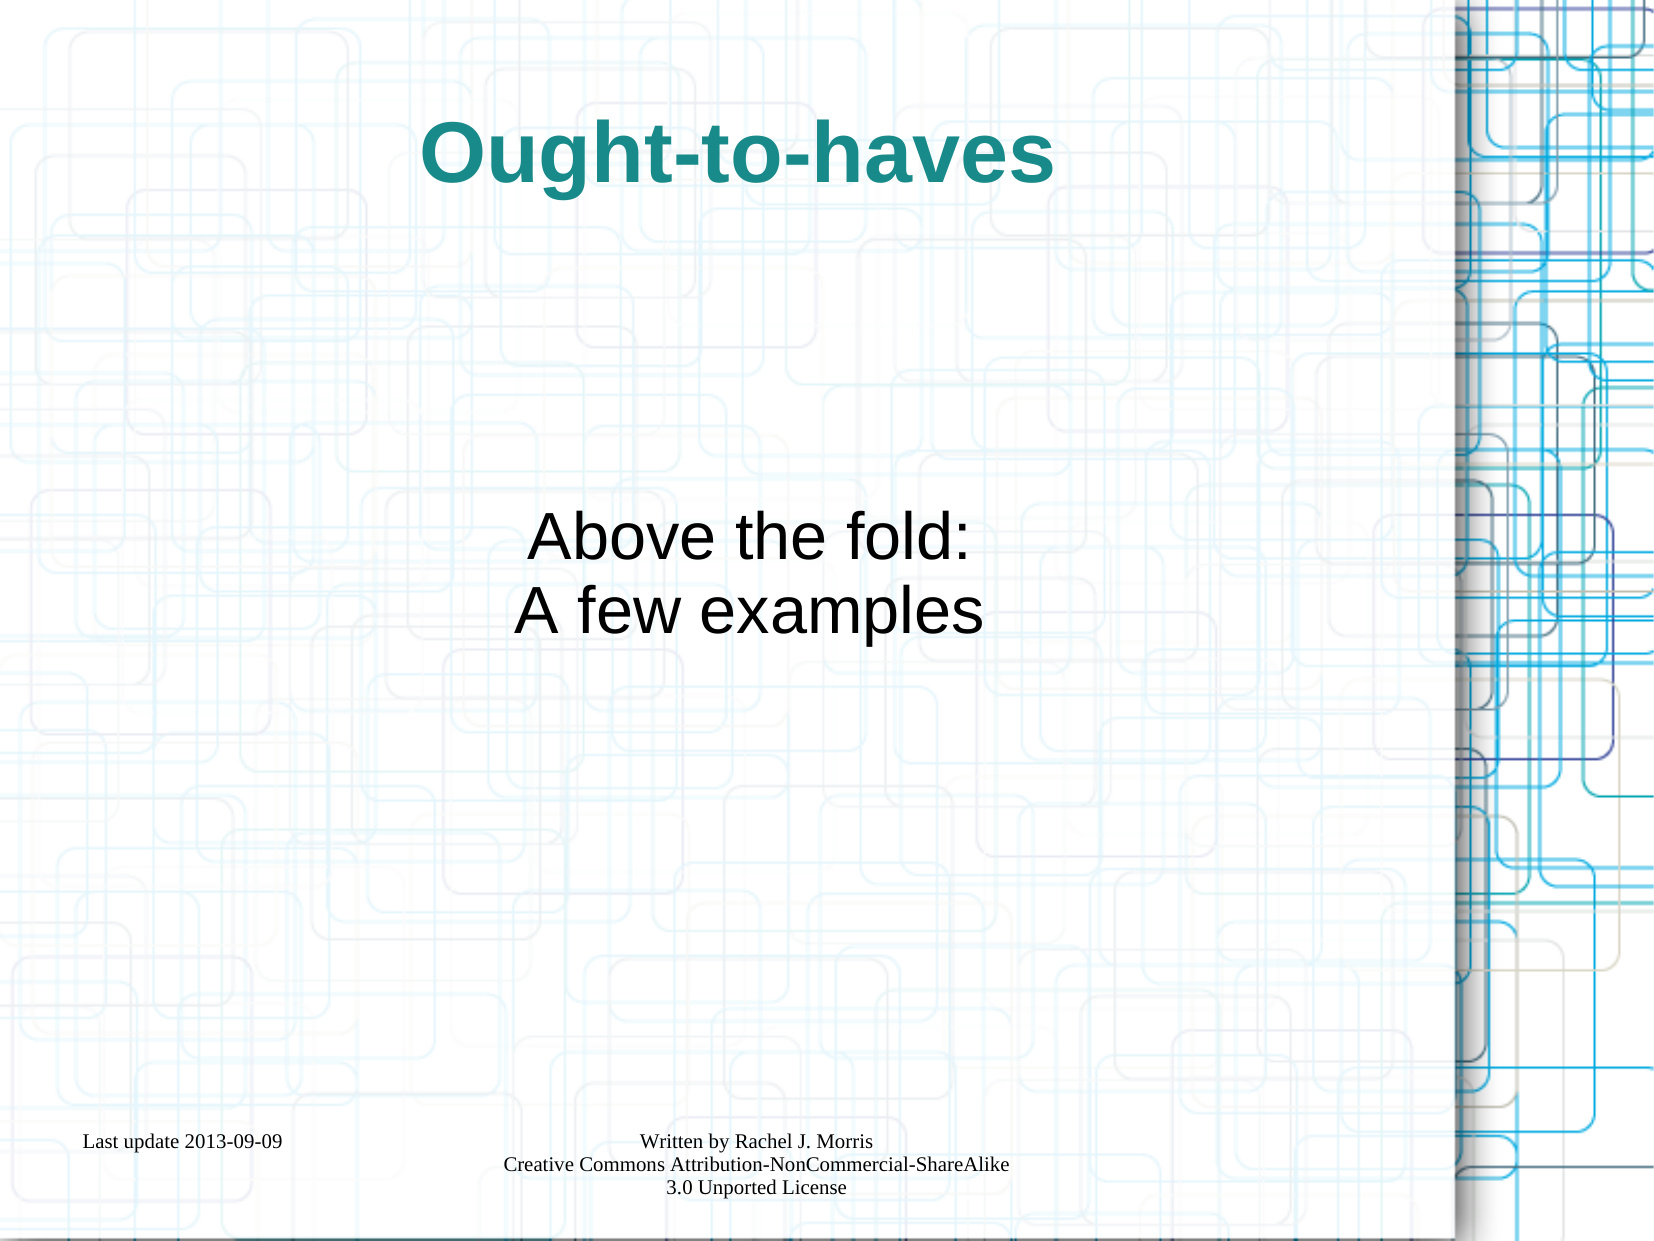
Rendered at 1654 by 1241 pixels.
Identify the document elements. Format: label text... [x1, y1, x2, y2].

picture [0, 0, 1654, 1241]
title Ought-to-haves [59, 49, 1418, 257]
list Above the fold: A few examples [82, 290, 1418, 1010]
